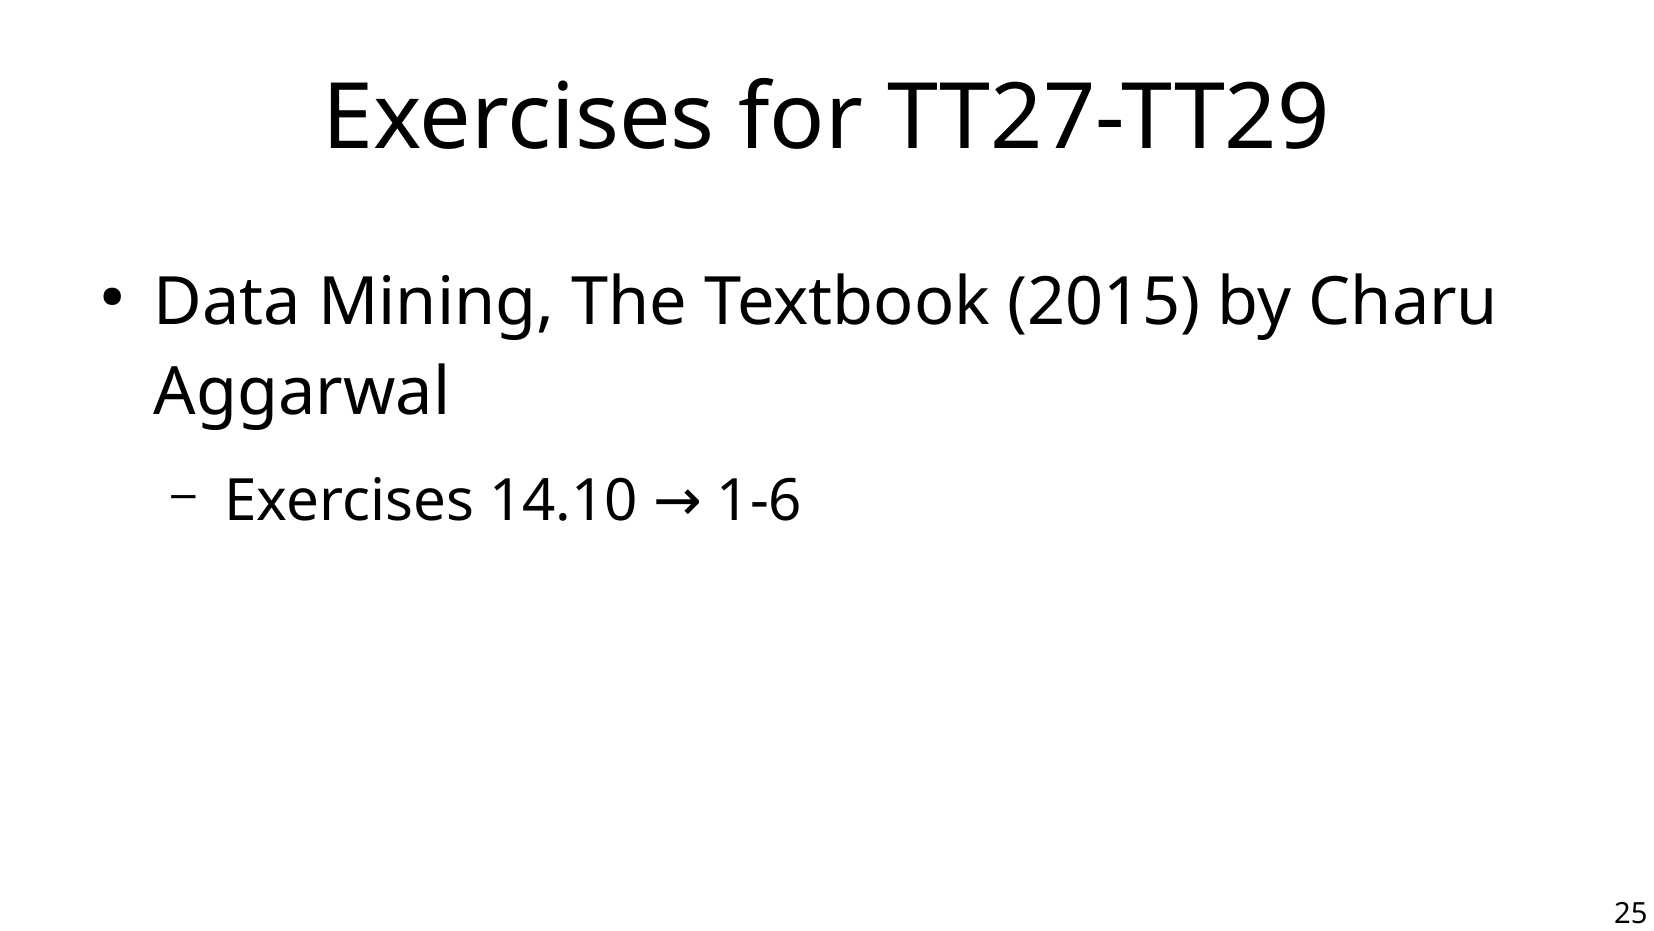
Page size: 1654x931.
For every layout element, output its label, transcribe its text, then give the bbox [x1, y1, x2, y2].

title Exercises for TT27-TT29 [82, 1, 1571, 226]
list Data Mining, The Textbook (2015) by Charu Aggarwal Exercises 14.10 → 1-6 [82, 253, 1571, 793]
